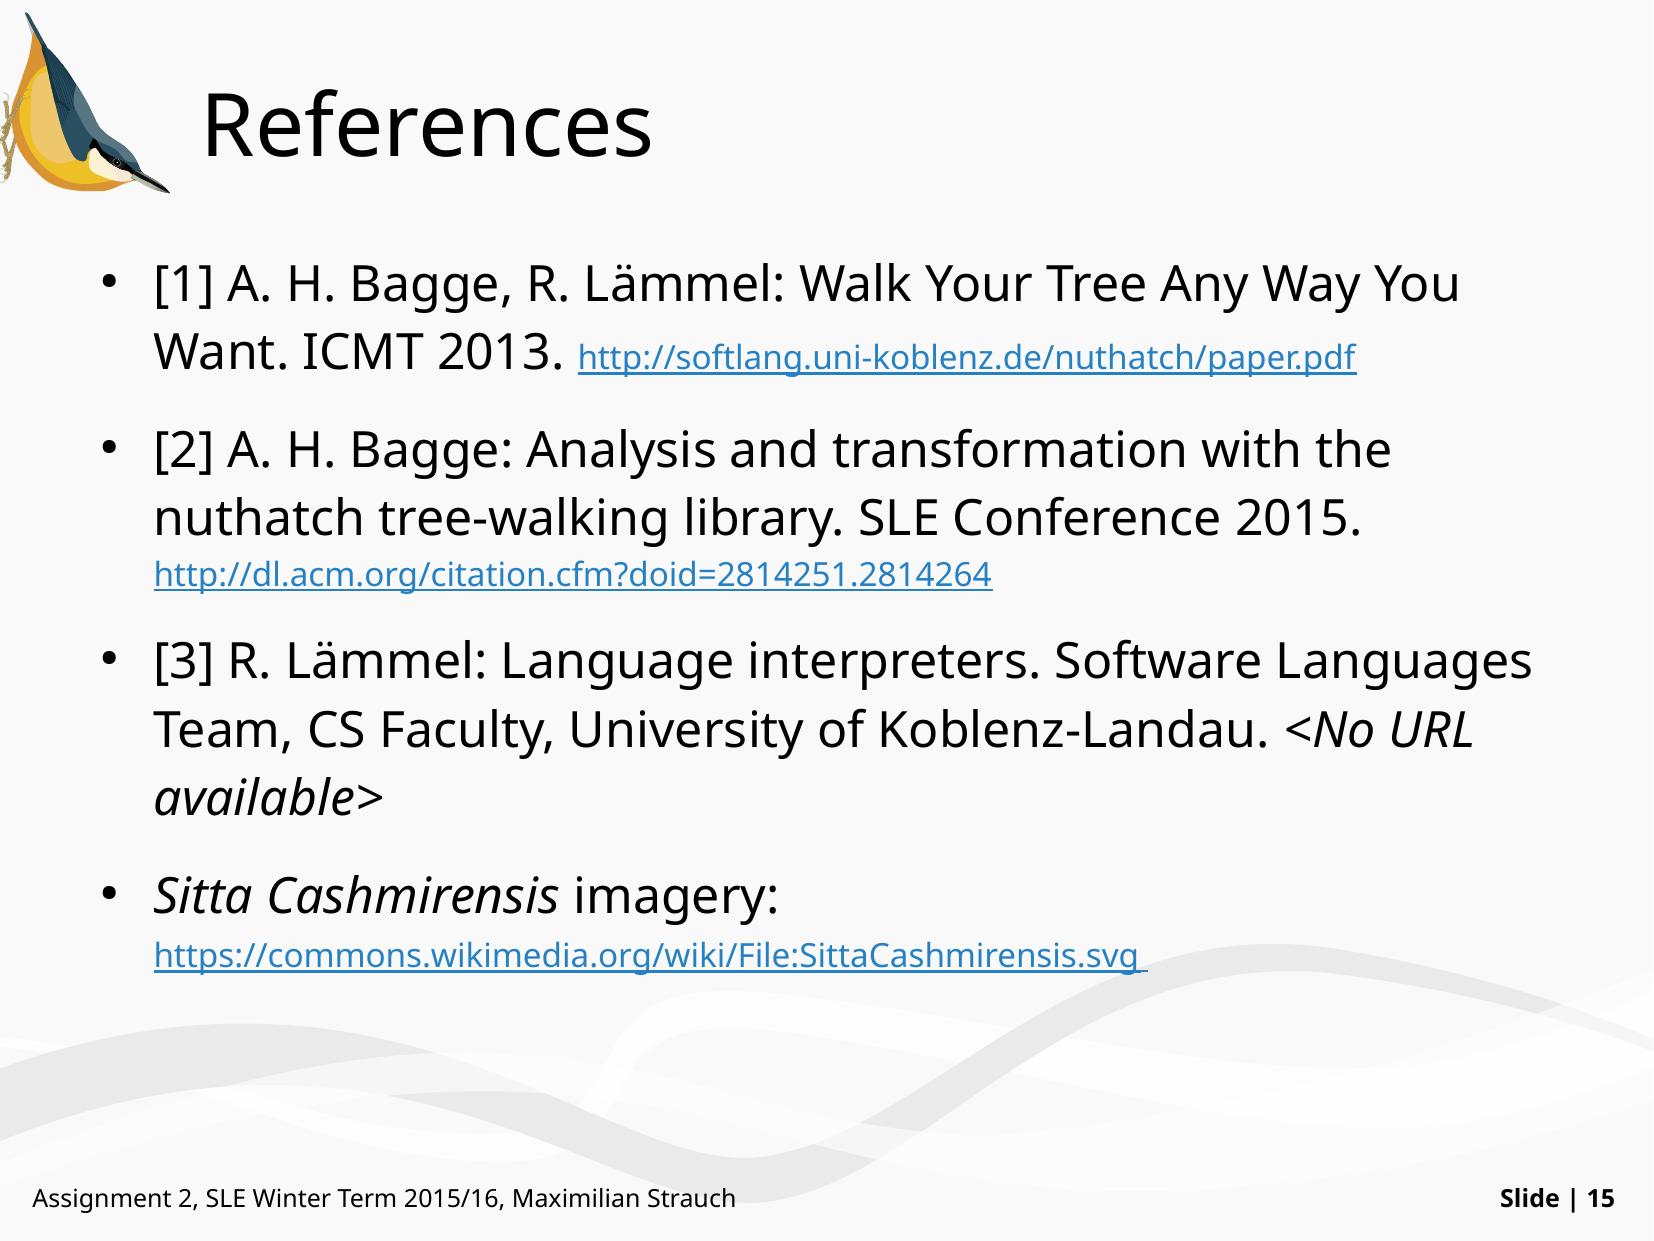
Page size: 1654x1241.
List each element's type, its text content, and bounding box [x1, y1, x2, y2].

title References [200, 63, 1571, 183]
list [1] A. H. Bagge, R. Lämmel: Walk Your Tree Any Way You Want. ICMT 2013. http://softlang.uni-koblenz.de/nuthatch/paper.pdf [2] A. H. Bagge: Analysis and transformation with the nuthatch tree-walking library. SLE Conference 2015. http://dl.acm.org/citation.cfm?doid=2814251.2814264 [3] R. Lämmel: Language interpreters. Software Languages Team, CS Faculty, University of Koblenz-Landau. <No URL available> Sitta Cashmirensis imagery: https://commons.wikimedia.org/wiki/File:SittaCashmirensis.svg [82, 248, 1571, 1052]
